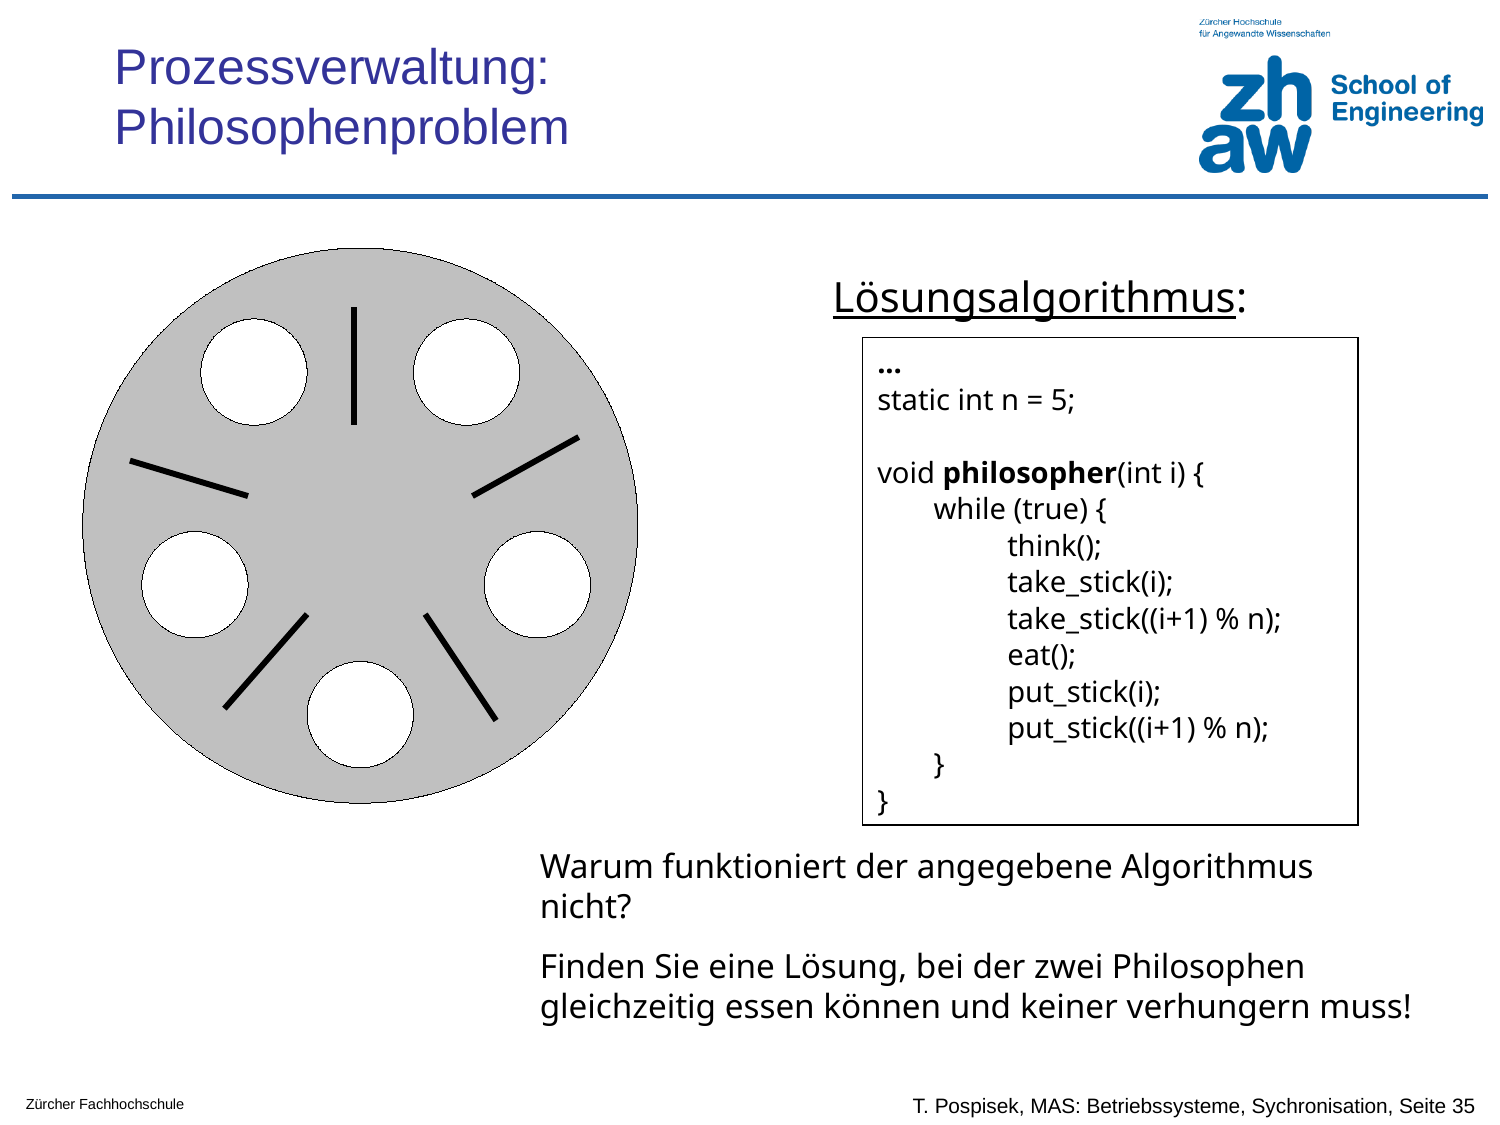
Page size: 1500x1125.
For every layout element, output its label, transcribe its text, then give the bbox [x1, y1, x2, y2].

text_box ... static int n = 5; void philosopher(int i) { while (true) { think(); take_stick(i); take_stick((i+1) % n); eat(); put_stick(i); put_stick((i+1) % n); } } [862, 337, 1359, 825]
text_box Lösungsalgorithmus: [818, 263, 1263, 329]
text_box Finden Sie eine Lösung, bei der zwei Philosophen gleichzeitig essen können und keiner verhungern muss! [524, 937, 1438, 1033]
text_box [82, 248, 638, 804]
title Prozessverwaltung: Philosophenproblem [99, 50, 1379, 163]
text_box Warum funktioniert der angegebene Algorithmus nicht? [524, 837, 1338, 933]
picture [1199, 19, 1483, 173]
